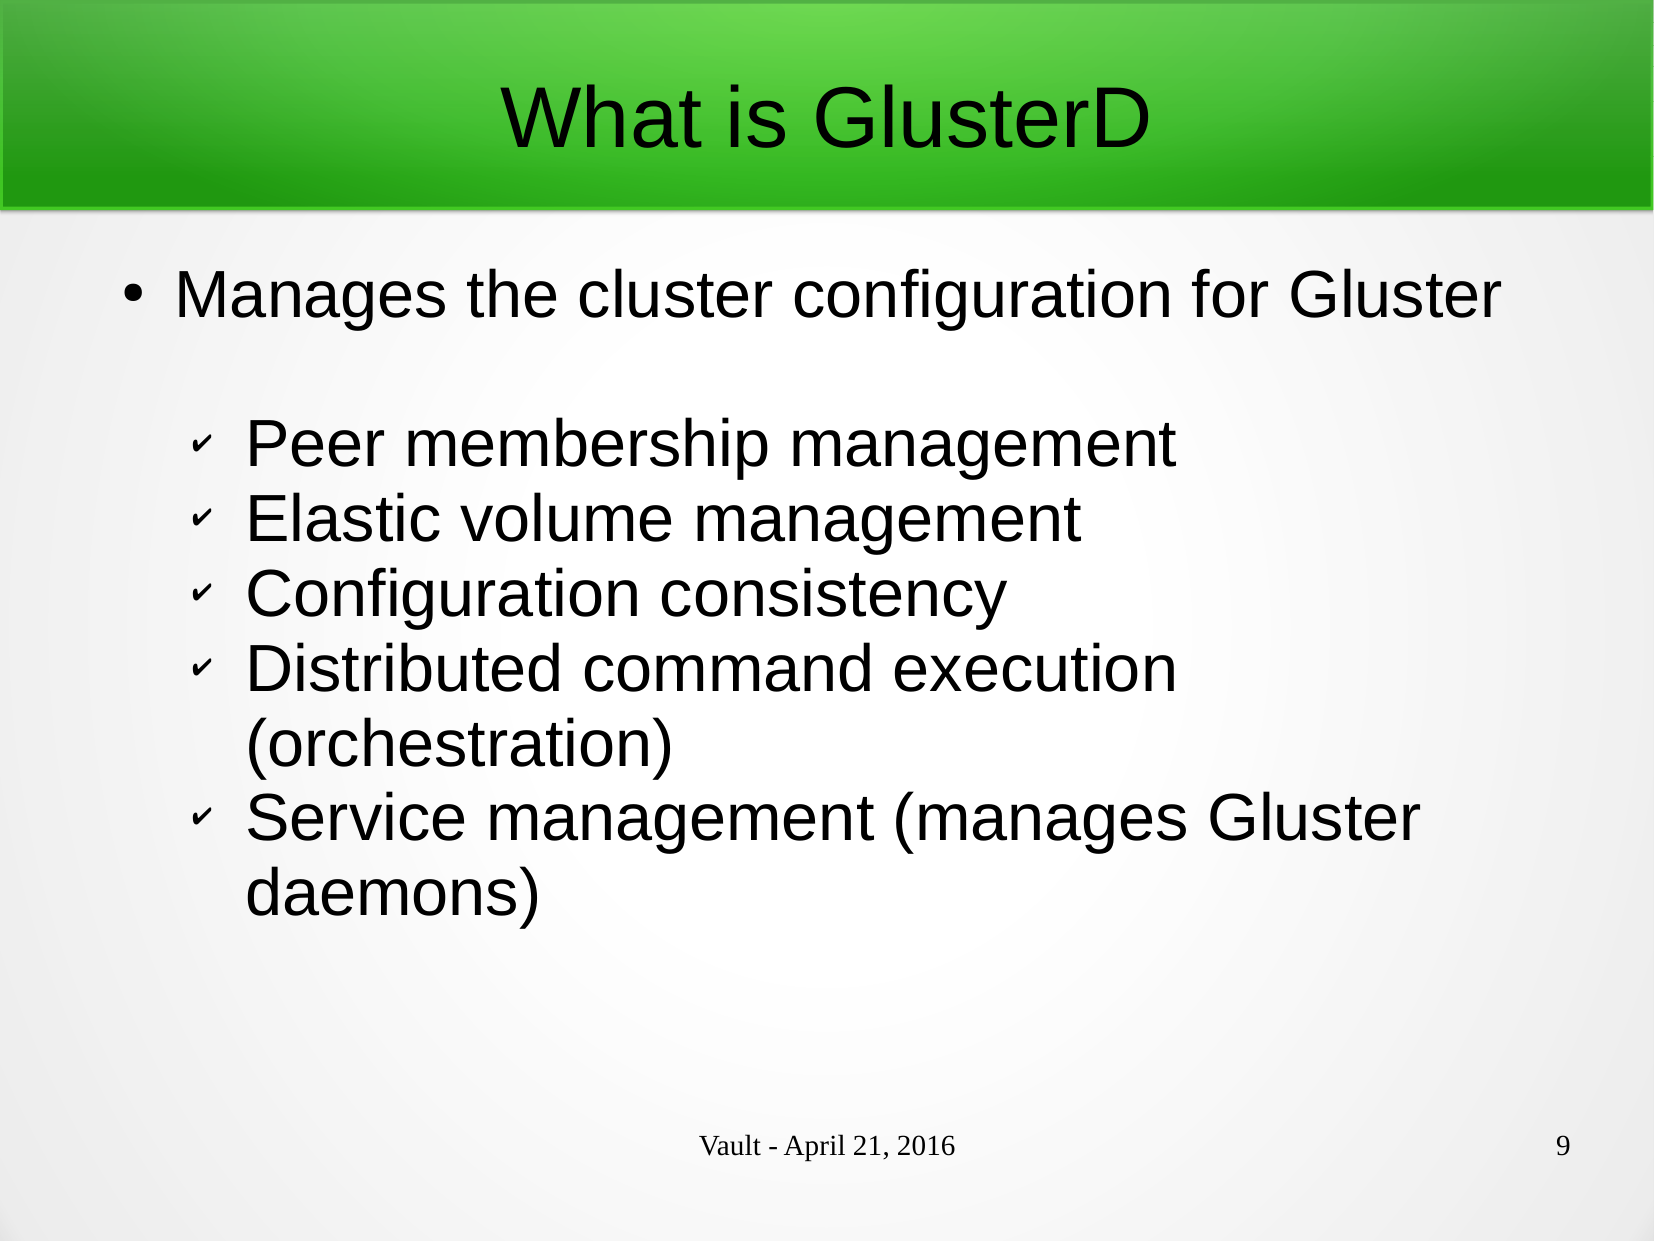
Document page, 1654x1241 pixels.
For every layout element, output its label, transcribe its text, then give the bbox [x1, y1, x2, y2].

text_box Manages the cluster configuration for Gluster Peer membership management Elastic volume management Configuration consistency Distributed command execution (orchestration) Service management (manages Gluster daemons) [88, 249, 1571, 1013]
title What is GlusterD [82, 47, 1571, 189]
